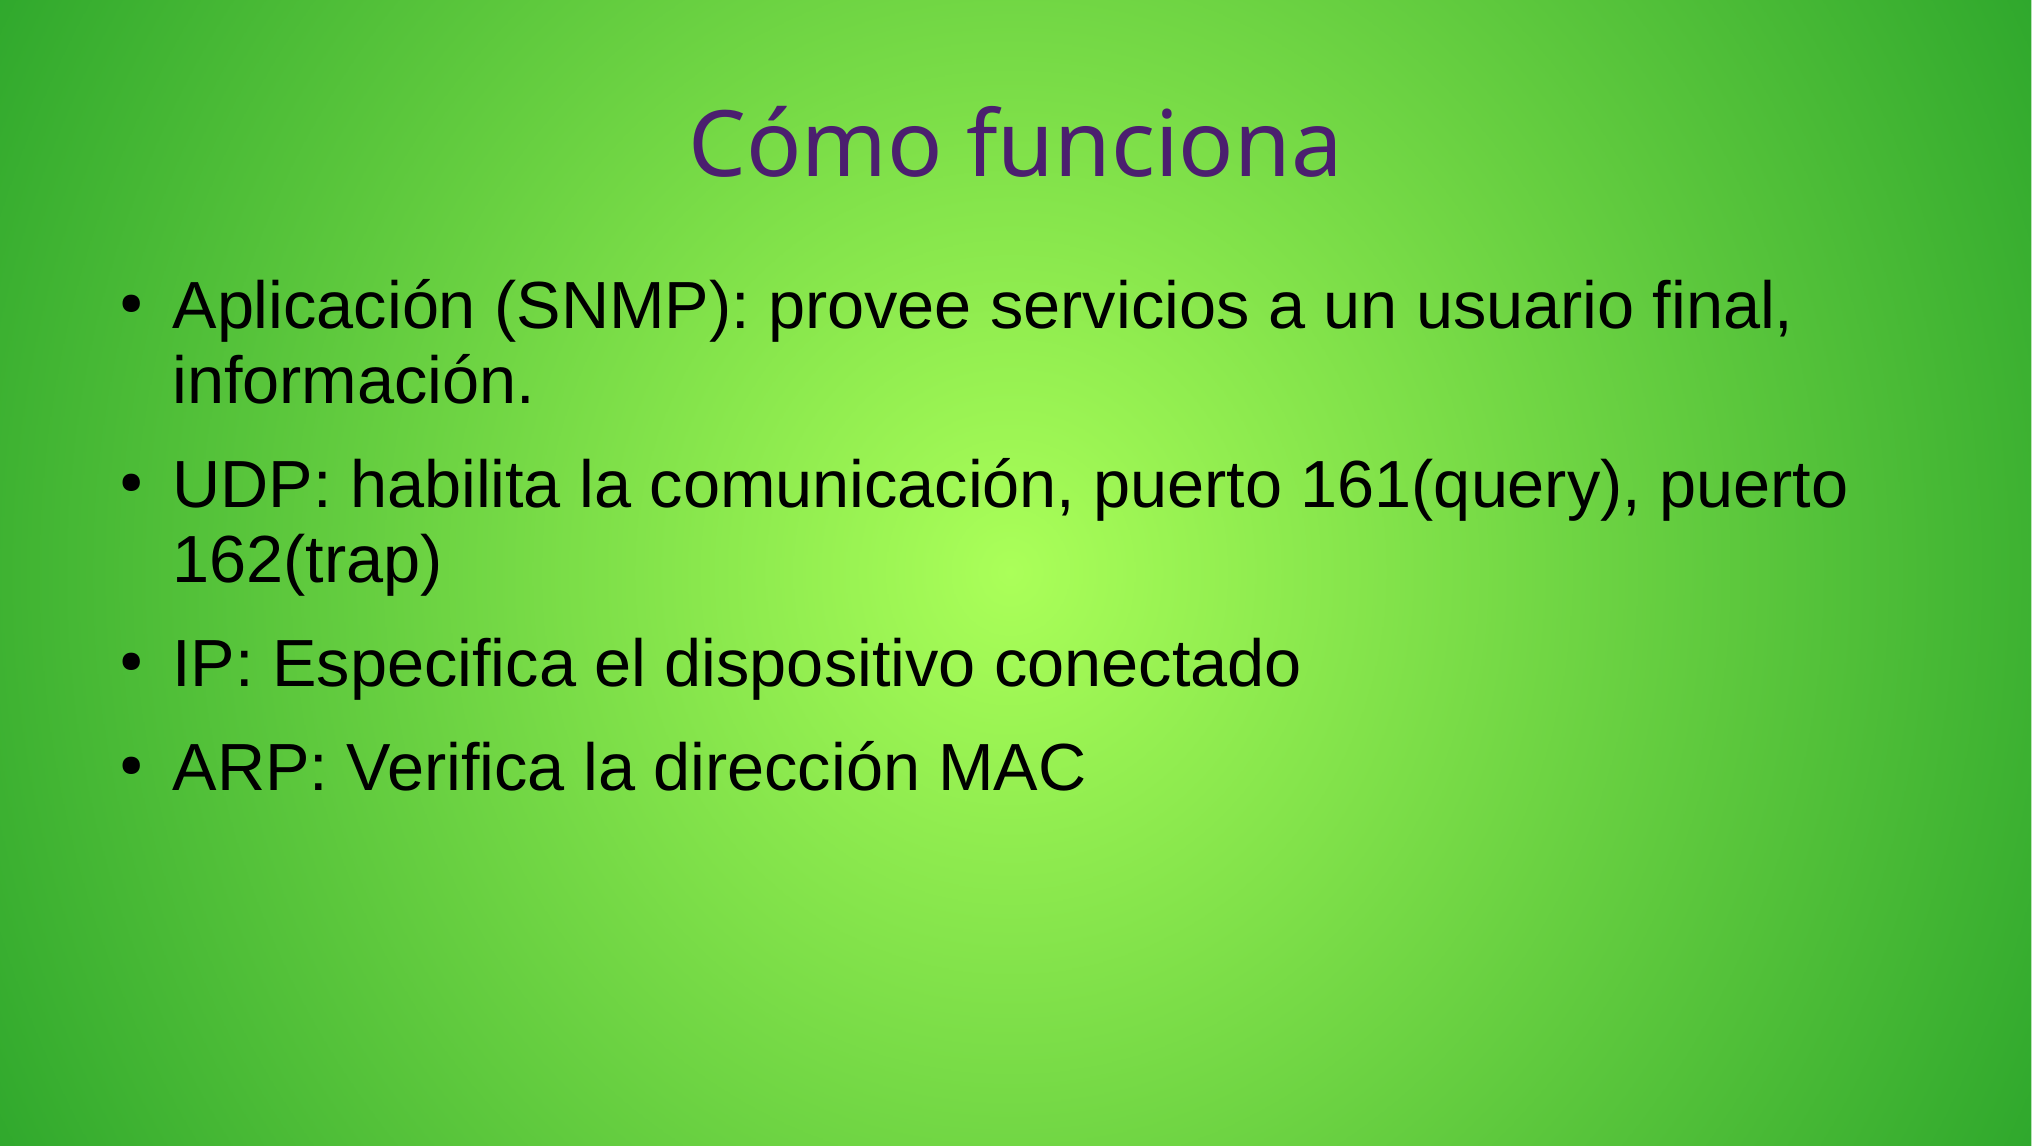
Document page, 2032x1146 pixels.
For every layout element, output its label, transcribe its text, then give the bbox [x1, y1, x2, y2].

picture [0, 0, 2032, 1146]
list Aplicación (SNMP): provee servicios a un usuario final, información. UDP: habilita la comunicación, puerto 161(query), puerto 162(trap) IP: Especifica el dispositivo conectado ARP: Verifica la dirección MAC [101, 268, 1930, 1025]
title Cómo funciona [101, 45, 1930, 237]
